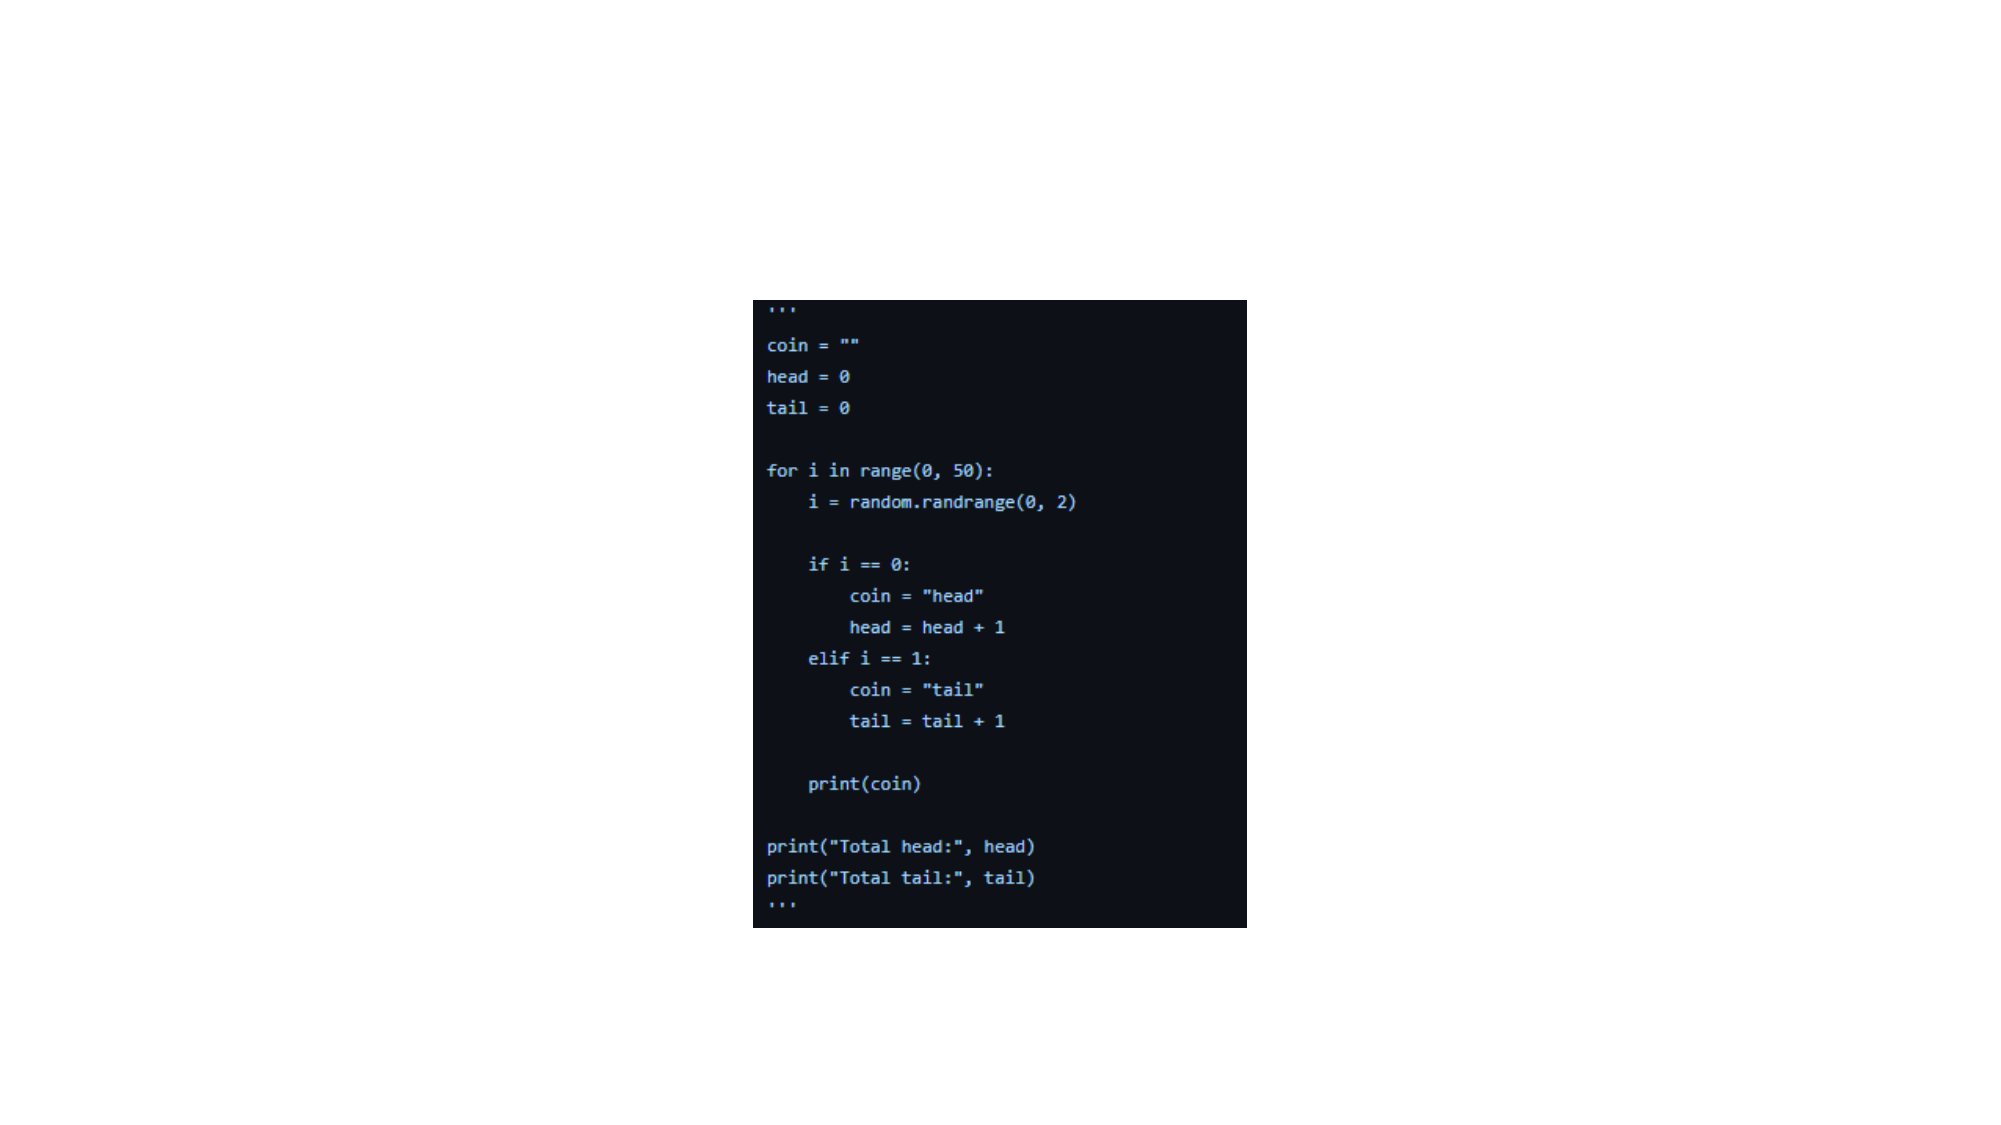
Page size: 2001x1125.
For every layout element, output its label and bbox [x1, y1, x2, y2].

picture [753, 300, 1247, 928]
